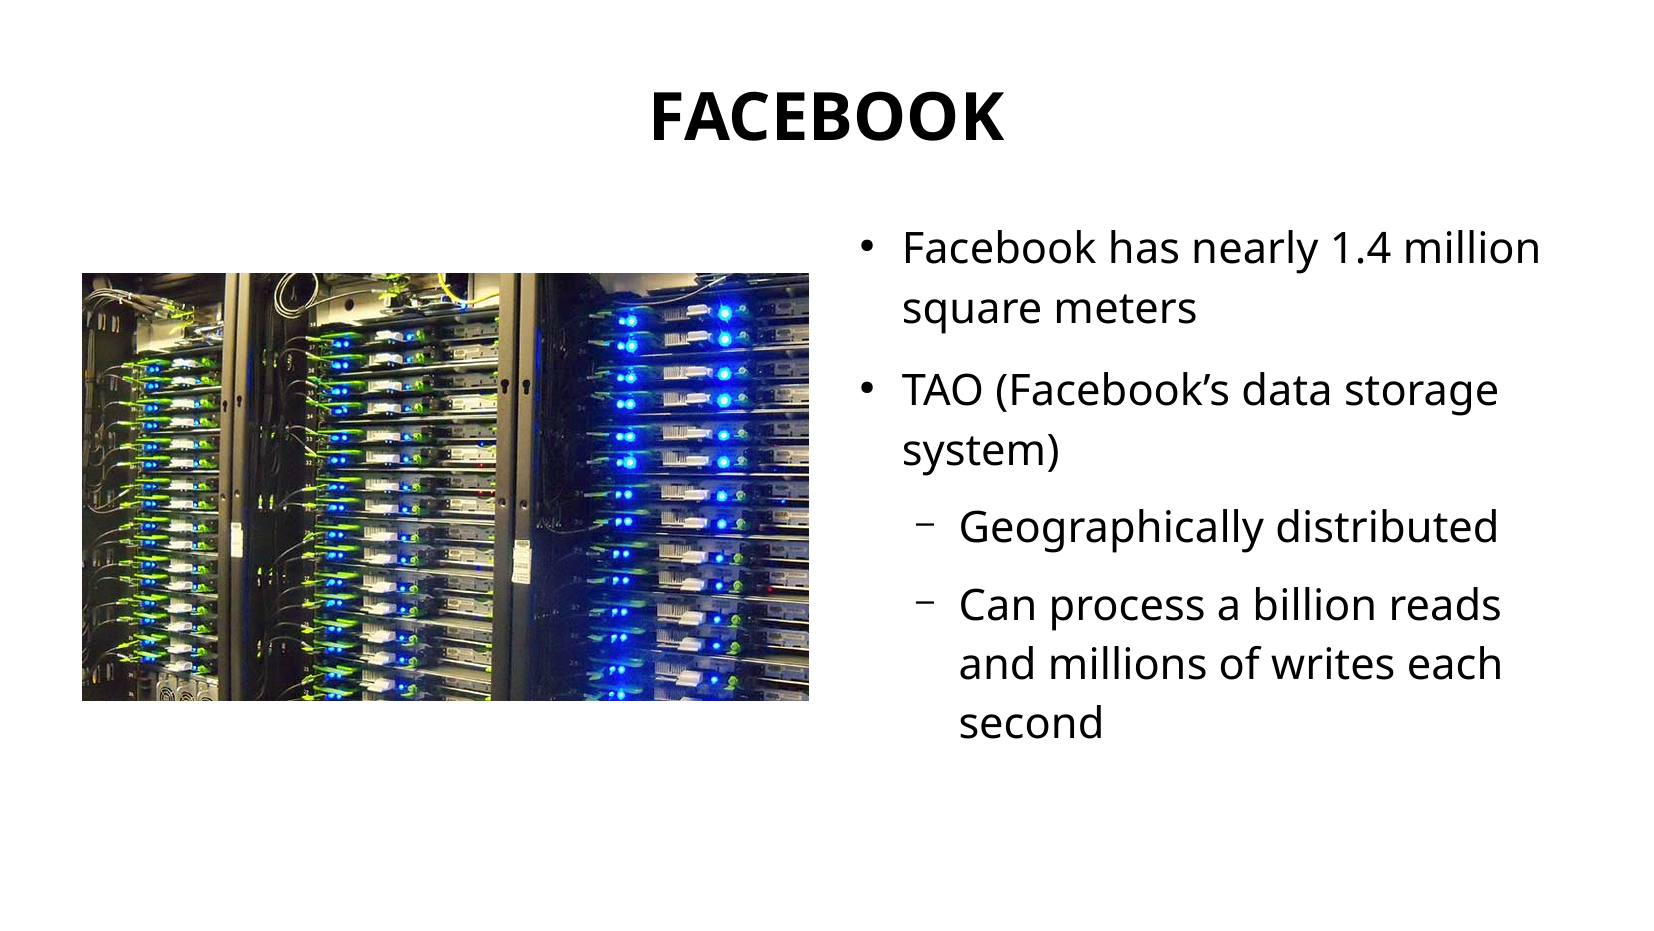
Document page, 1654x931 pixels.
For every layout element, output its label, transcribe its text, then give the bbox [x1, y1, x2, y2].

title FACEBOOK [82, 73, 1571, 156]
picture [82, 217, 809, 757]
list Facebook has nearly 1.4 million square meters TAO (Facebook’s data storage system) Geographically distributed Can process a billion reads and millions of writes each second [845, 217, 1572, 757]
